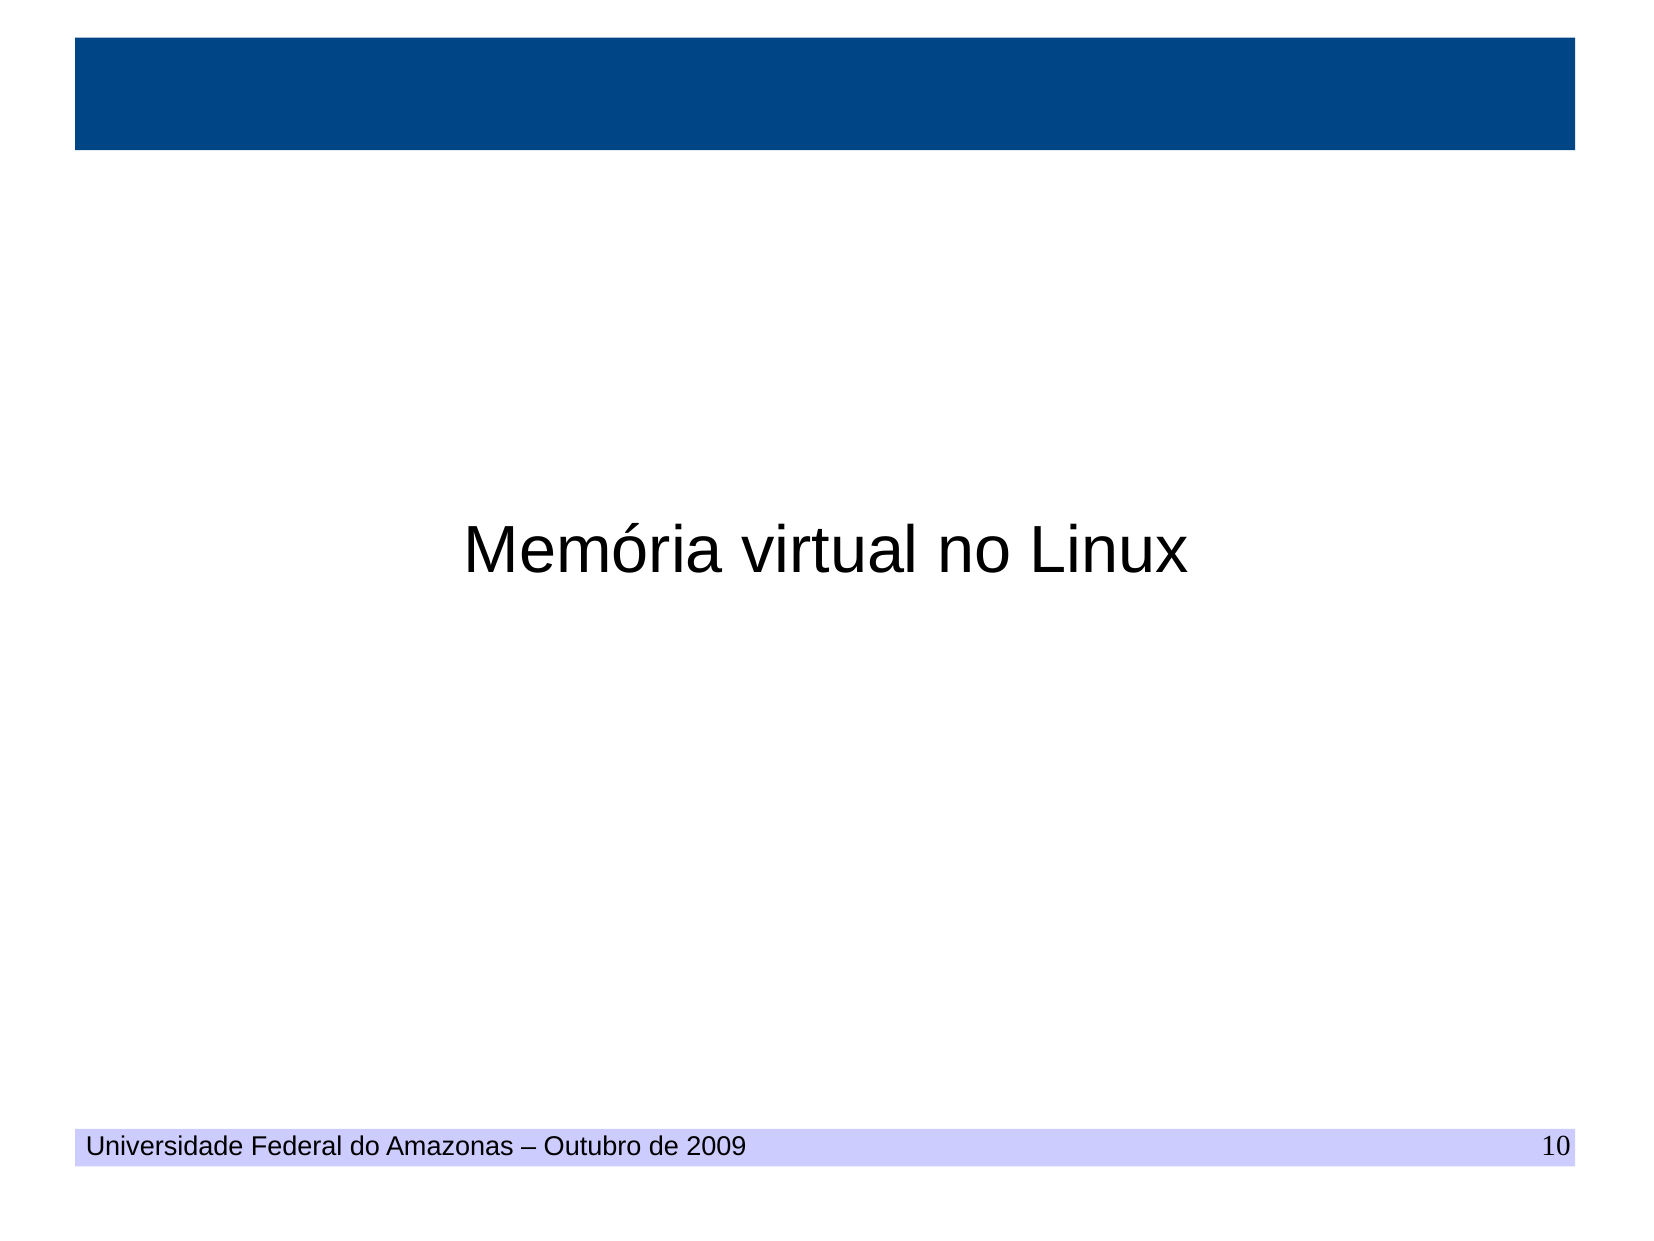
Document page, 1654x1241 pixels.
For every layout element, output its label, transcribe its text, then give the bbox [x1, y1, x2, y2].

subtitle Memória virtual no Linux [82, 50, 1571, 1049]
